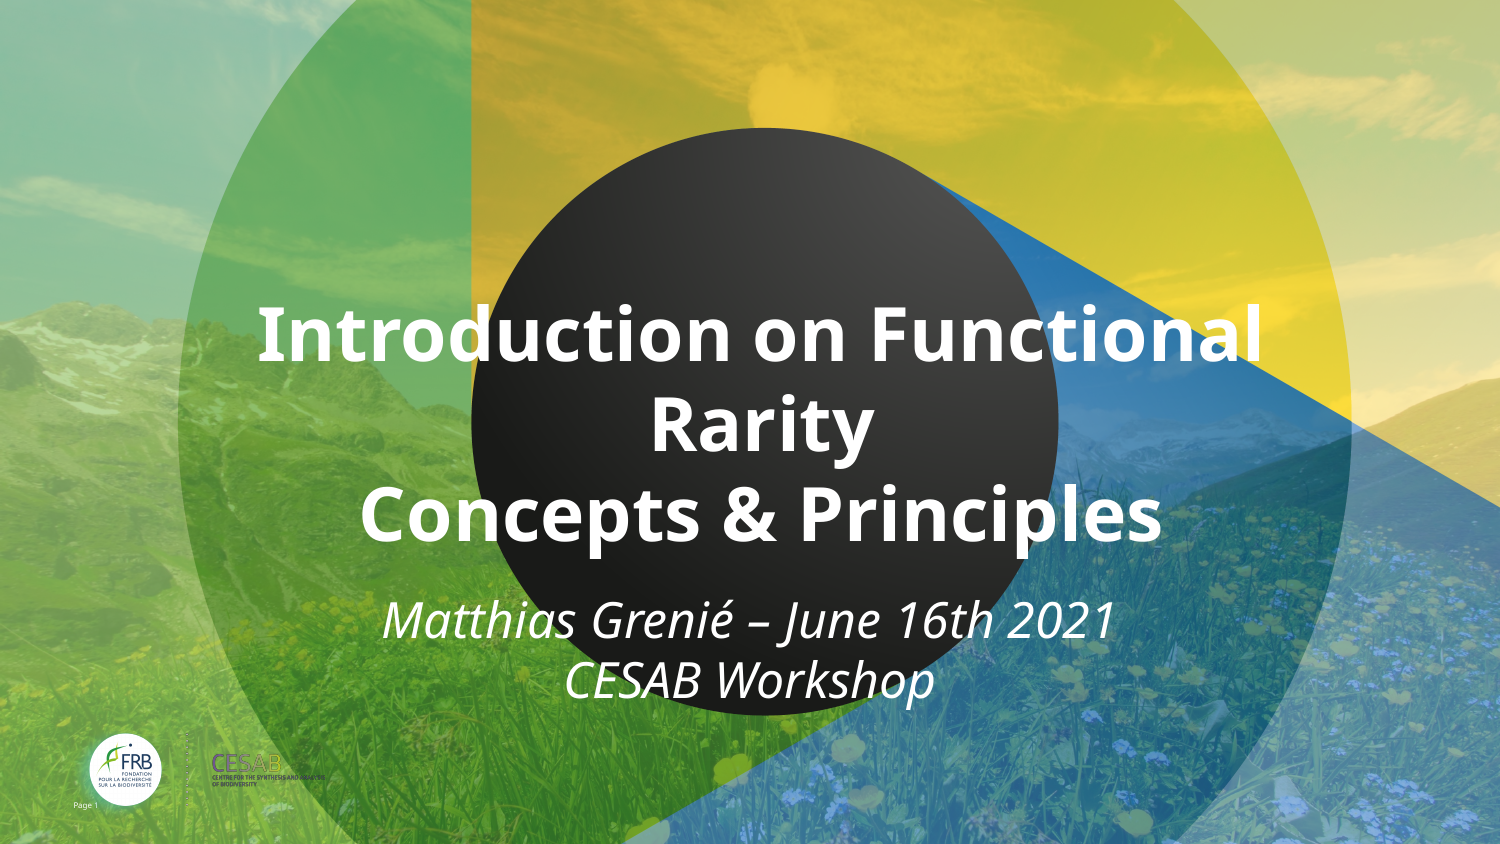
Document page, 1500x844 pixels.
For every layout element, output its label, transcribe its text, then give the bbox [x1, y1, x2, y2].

picture [0, 0, 1500, 844]
list Introduction on Functional Rarity Concepts & Principles [200, 284, 1323, 560]
list Matthias Grenié – June 16th 2021 CESAB Workshop [189, 588, 1312, 707]
